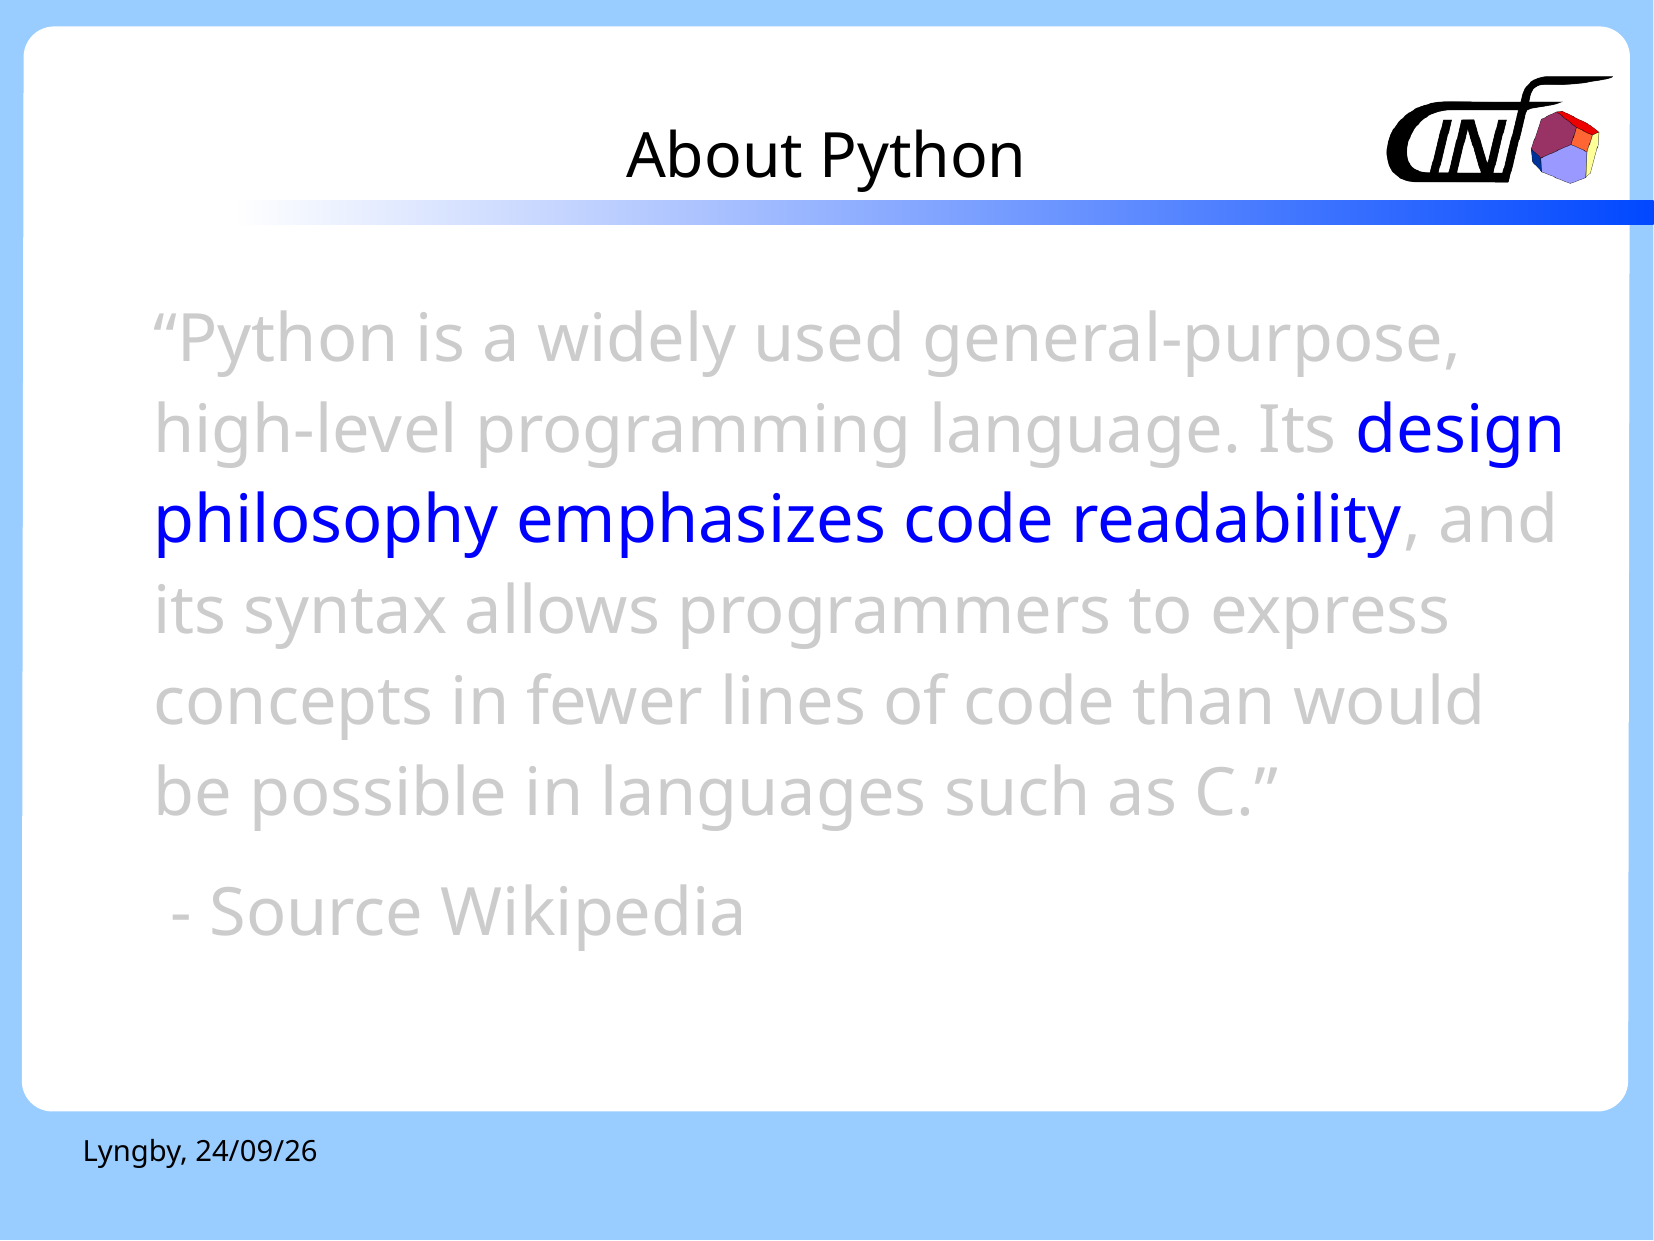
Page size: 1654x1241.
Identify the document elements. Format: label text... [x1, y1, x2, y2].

title About Python [82, 49, 1571, 257]
list “Python is a widely used general-purpose, high-level programming language. Its design philosophy emphasizes code readability, and its syntax allows programmers to express concepts in fewer lines of code than would be possible in languages such as C.” - Source Wikipedia [82, 290, 1571, 1010]
picture [1571, 76, 1613, 184]
